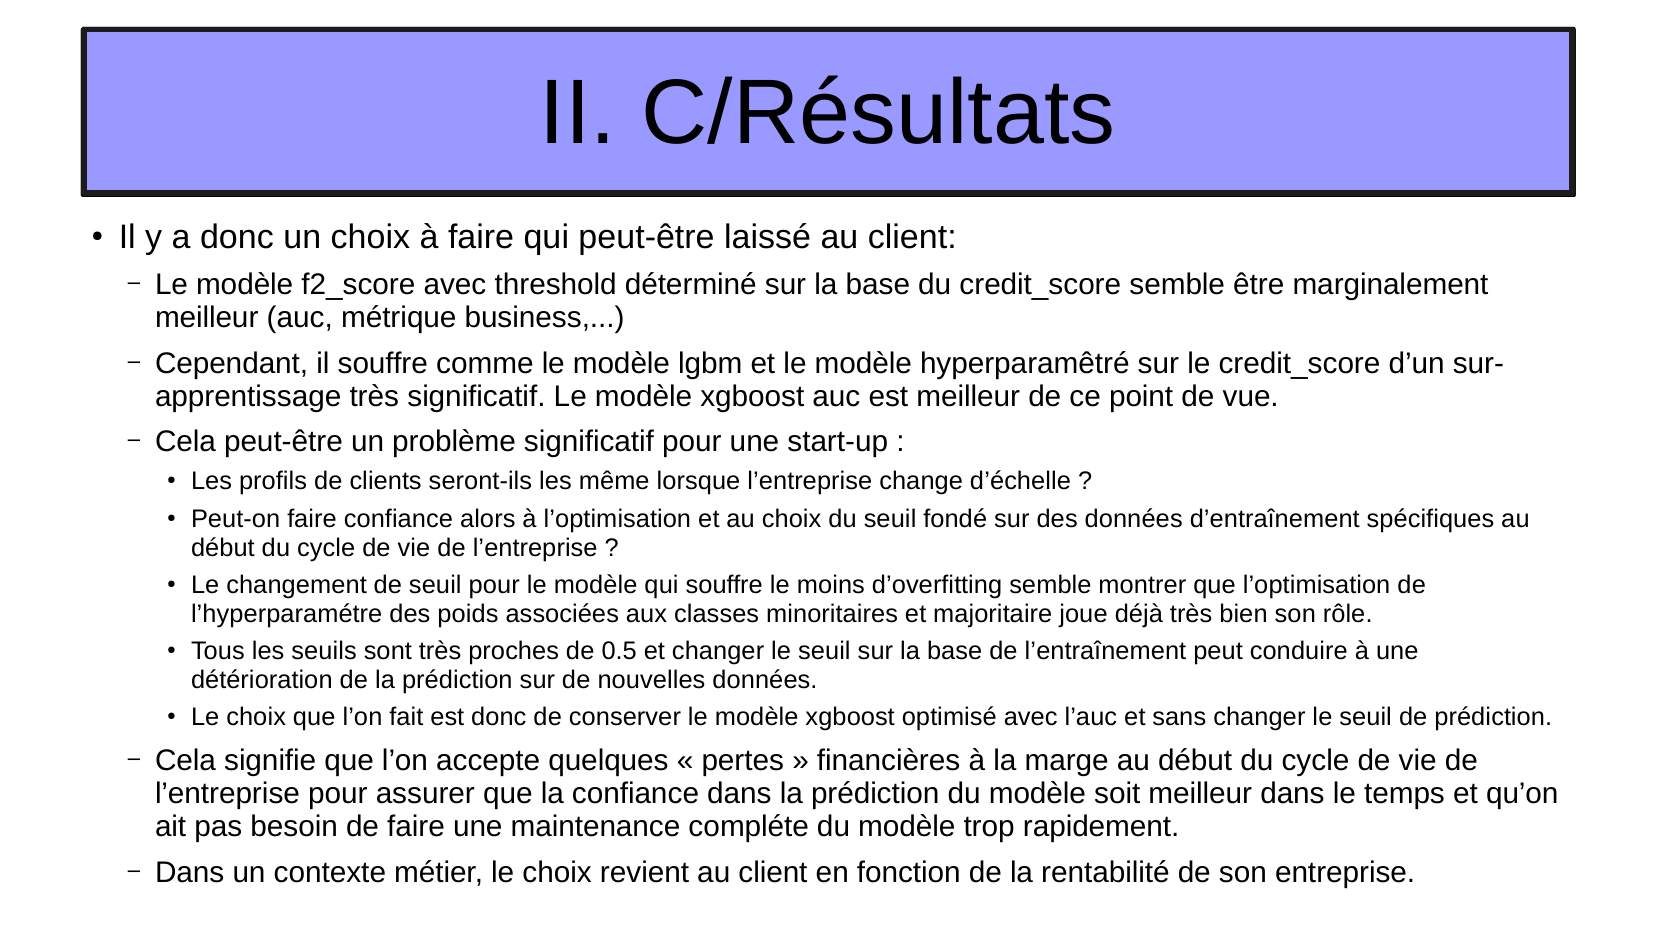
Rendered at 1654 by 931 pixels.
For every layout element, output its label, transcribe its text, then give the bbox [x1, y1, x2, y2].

list Il y a donc un choix à faire qui peut-être laissé au client: Le modèle f2_score avec threshold déterminé sur la base du credit_score semble être marginalement meilleur (auc, métrique business,...) Cependant, il souffre comme le modèle lgbm et le modèle hyperparamêtré sur le credit_score d’un sur-apprentissage très significatif. Le modèle xgboost auc est meilleur de ce point de vue. Cela peut-être un problème significatif pour une start-up : Les profils de clients seront-ils les même lorsque l’entreprise change d’échelle ? Peut-on faire confiance alors à l’optimisation et au choix du seuil fondé sur des données d’entraînement spécifiques au début du cycle de vie de l’entreprise ? Le changement de seuil pour le modèle qui souffre le moins d’overfitting semble montrer que l’optimisation de l’hyperparamétre des poids associées aux classes minoritaires et majoritaire joue déjà très bien son rôle. Tous les seuils sont très proches de 0.5 et changer le seuil sur la base de l’entraînement peut conduire à une détérioration de la prédiction sur de nouvelles données. Le choix que l’on fait est donc de conserver le modèle xgboost optimisé avec l’auc et sans changer le seuil de prédiction. Cela signifie que l’on accepte quelques « pertes » financières à la marge au début du cycle de vie de l’entreprise pour assurer que la confiance dans la prédiction du modèle soit meilleur dans le temps et qu’on ait pas besoin de faire une maintenance compléte du modèle trop rapidement. Dans un contexte métier, le choix revient au client en fonction de la rentabilité de son entreprise. [82, 217, 1571, 898]
title II. C/Résultats [83, 29, 1573, 194]
